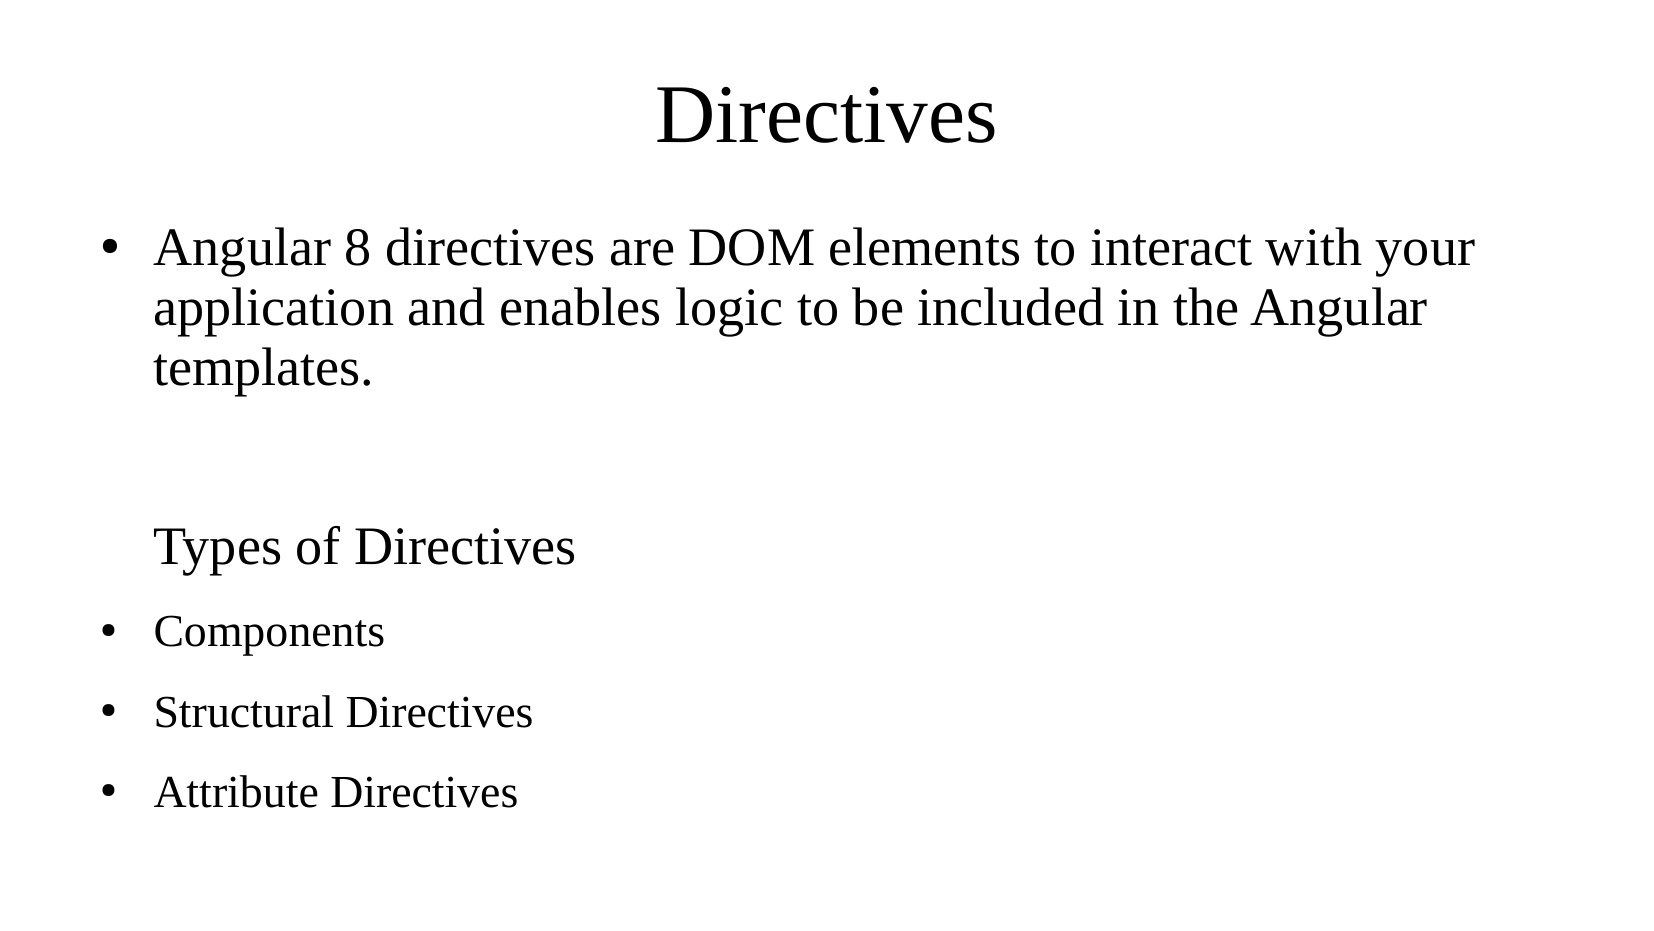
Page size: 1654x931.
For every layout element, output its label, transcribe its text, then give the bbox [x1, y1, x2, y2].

title Directives [82, 37, 1571, 193]
list Angular 8 directives are DOM elements to interact with your application and enables logic to be included in the Angular templates. Types of Directives Components Structural Directives Attribute Directives [82, 217, 1571, 916]
